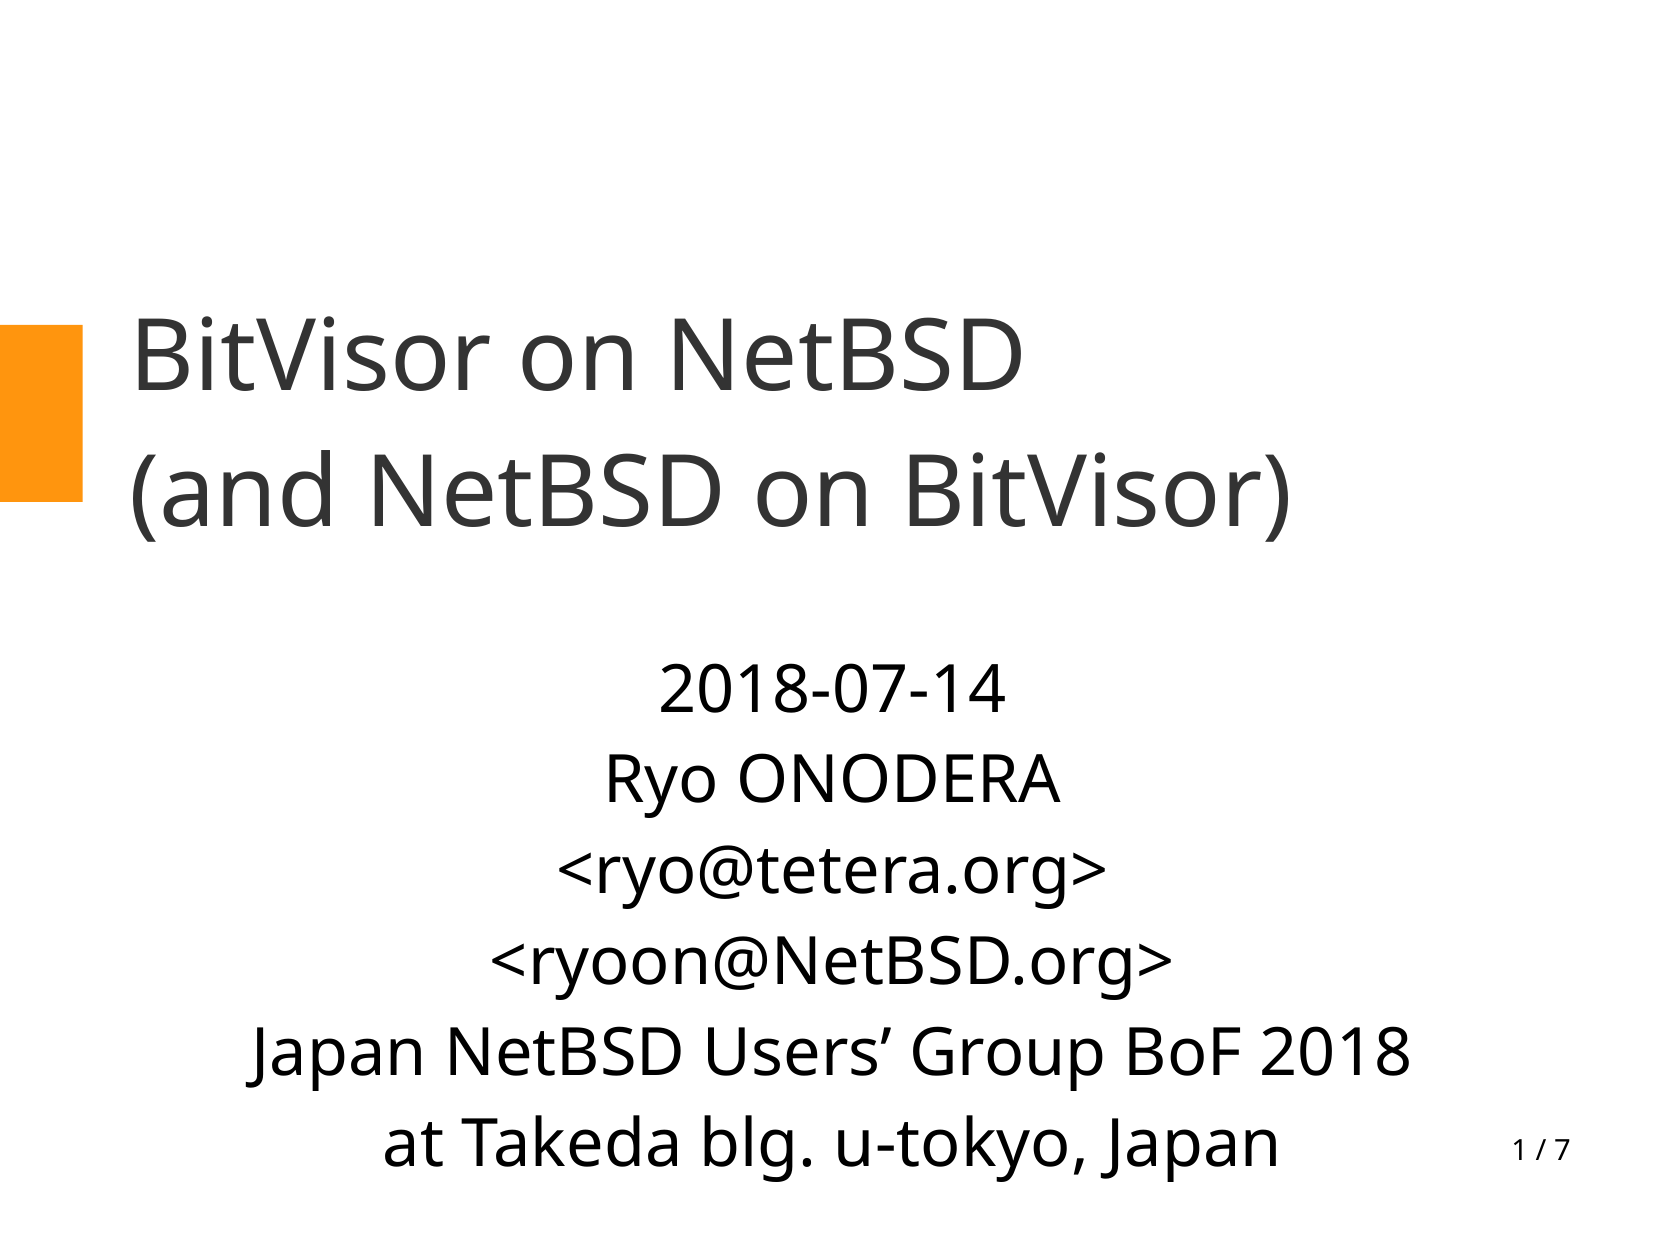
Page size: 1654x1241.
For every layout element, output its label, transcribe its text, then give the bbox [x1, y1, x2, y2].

subtitle 2018-07-14 Ryo ONODERA <ryo@tetera.org> <ryoon@NetBSD.org> Japan NetBSD Users’ Group BoF 2018 at Takeda blg. u-tokyo, Japan [129, 658, 1536, 1168]
title BitVisor on NetBSD (and NetBSD on BitVisor) [129, 283, 1536, 556]
